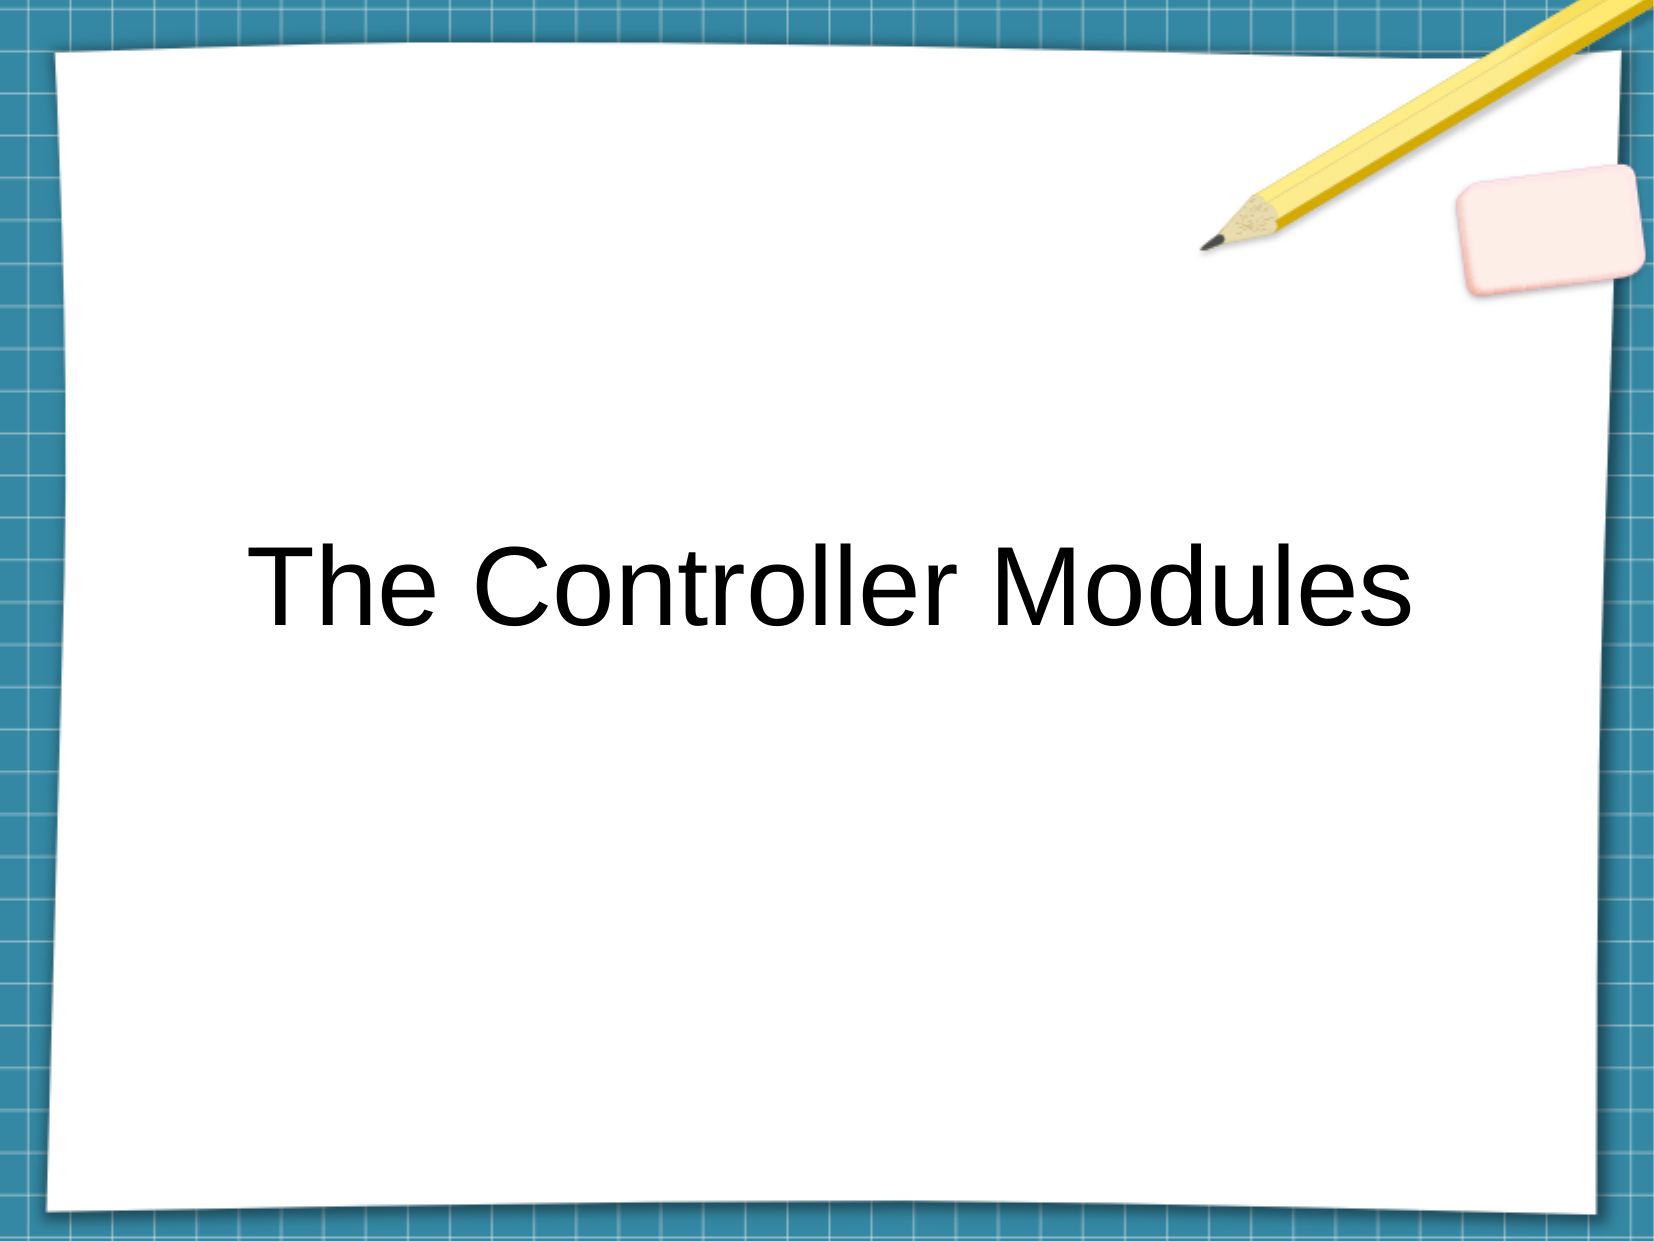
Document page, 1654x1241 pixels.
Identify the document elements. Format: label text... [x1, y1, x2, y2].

title The Controller Modules [86, 482, 1576, 691]
picture [0, 0, 1654, 1241]
